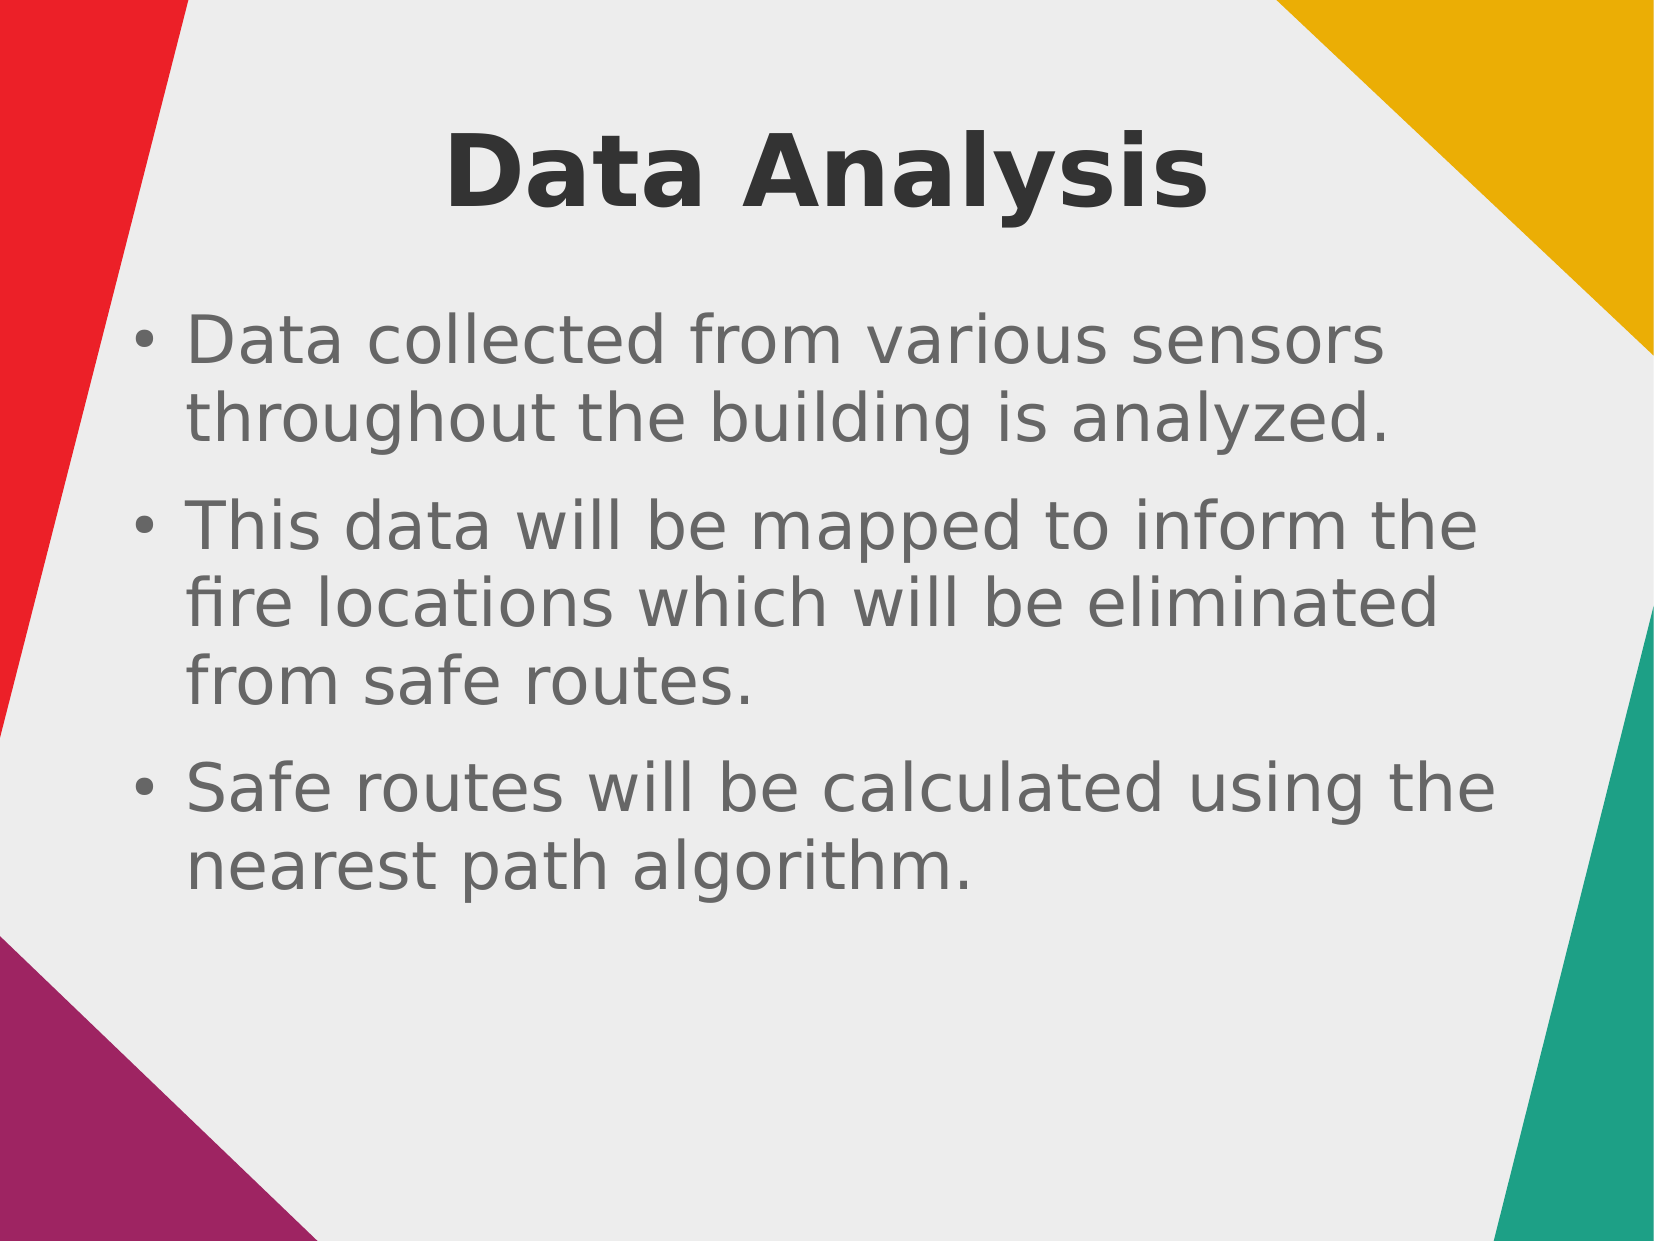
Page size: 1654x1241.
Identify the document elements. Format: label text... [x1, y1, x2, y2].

list Data collected from various sensors throughout the building is analyzed. This data will be mapped to inform the fire locations which will be eliminated from safe routes. Safe routes will be calculated using the nearest path algorithm. [114, 302, 1539, 1033]
title Data Analysis [114, 73, 1539, 271]
